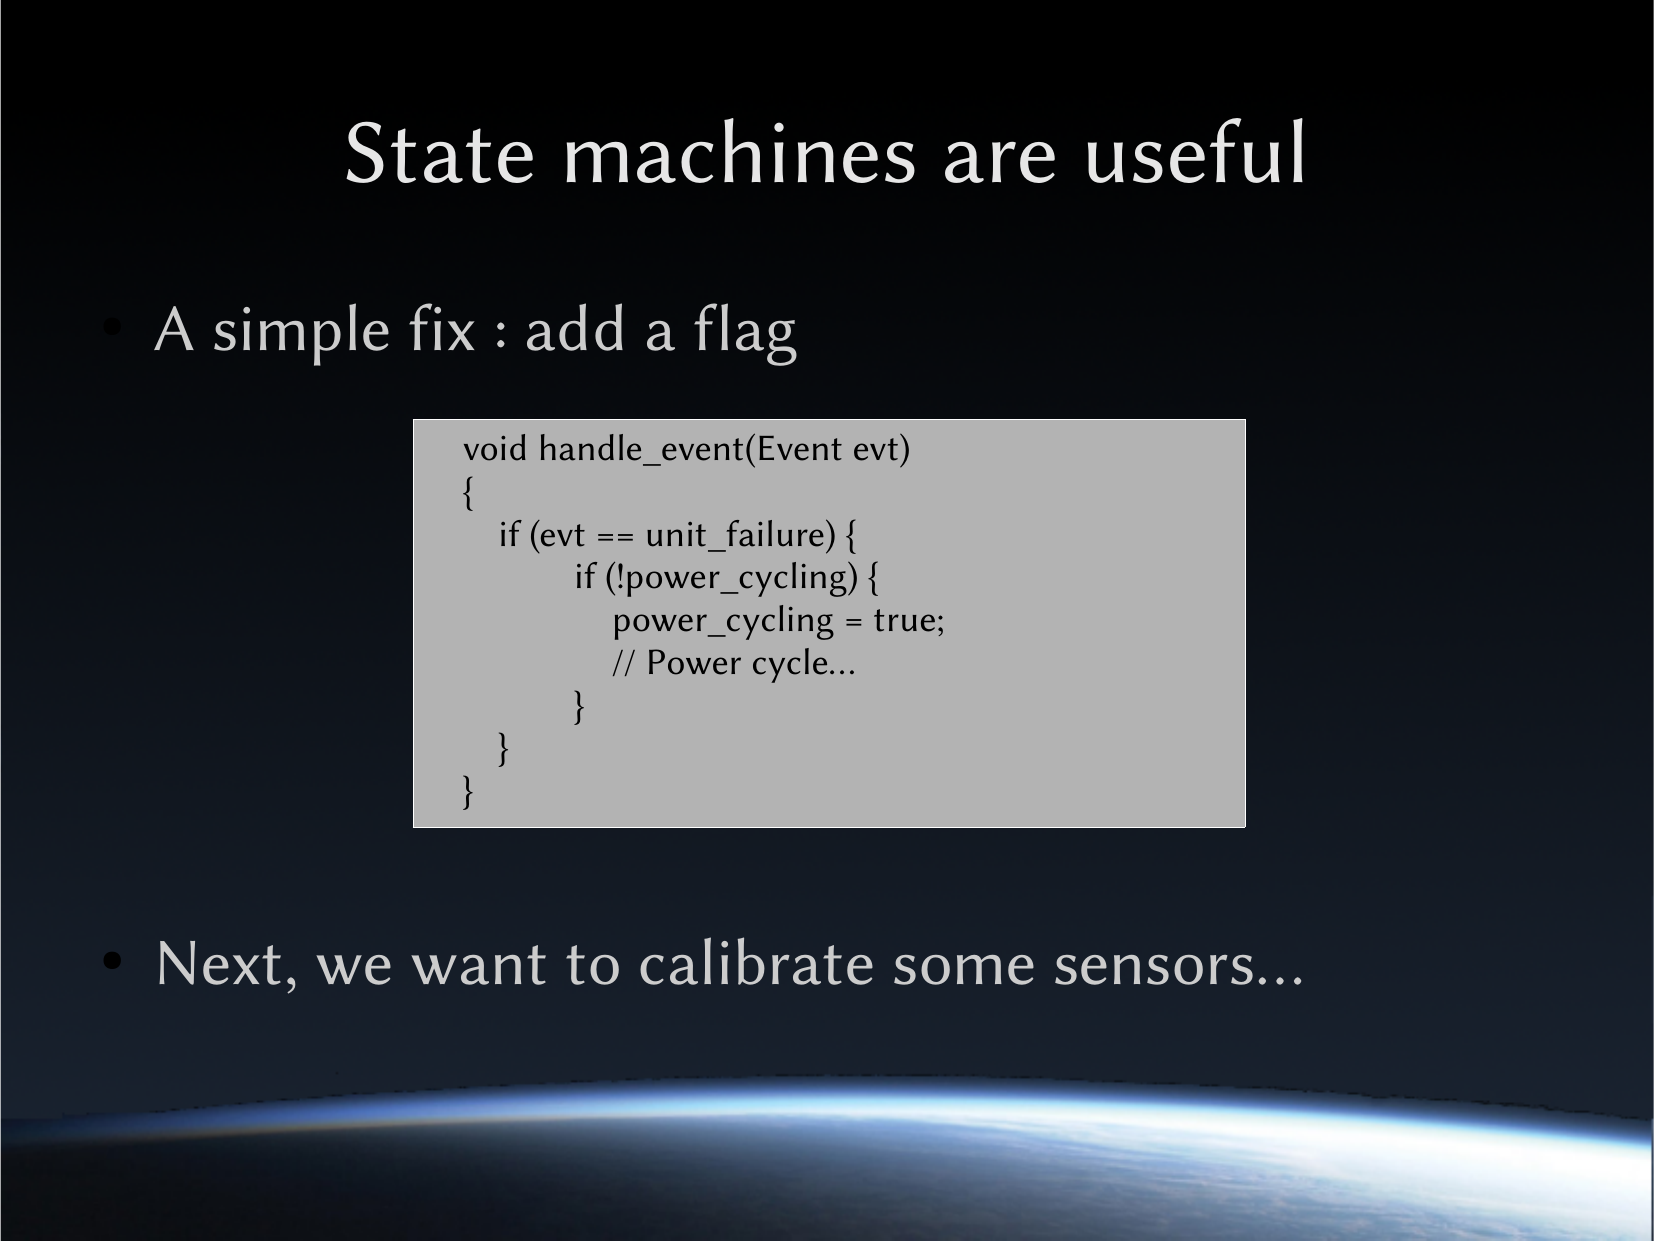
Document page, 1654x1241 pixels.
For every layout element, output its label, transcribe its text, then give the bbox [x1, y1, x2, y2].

table_header void handle_event(Event evt) { if (evt == unit_failure) { if (!power_cycling) { power_cycling = true; // Power cycle... } } } [414, 420, 1245, 827]
title State machines are useful [82, 49, 1571, 257]
picture [0, 0, 1654, 1241]
list A simple fix : add a flag Next, we want to calibrate some sensors... [82, 290, 1538, 1010]
